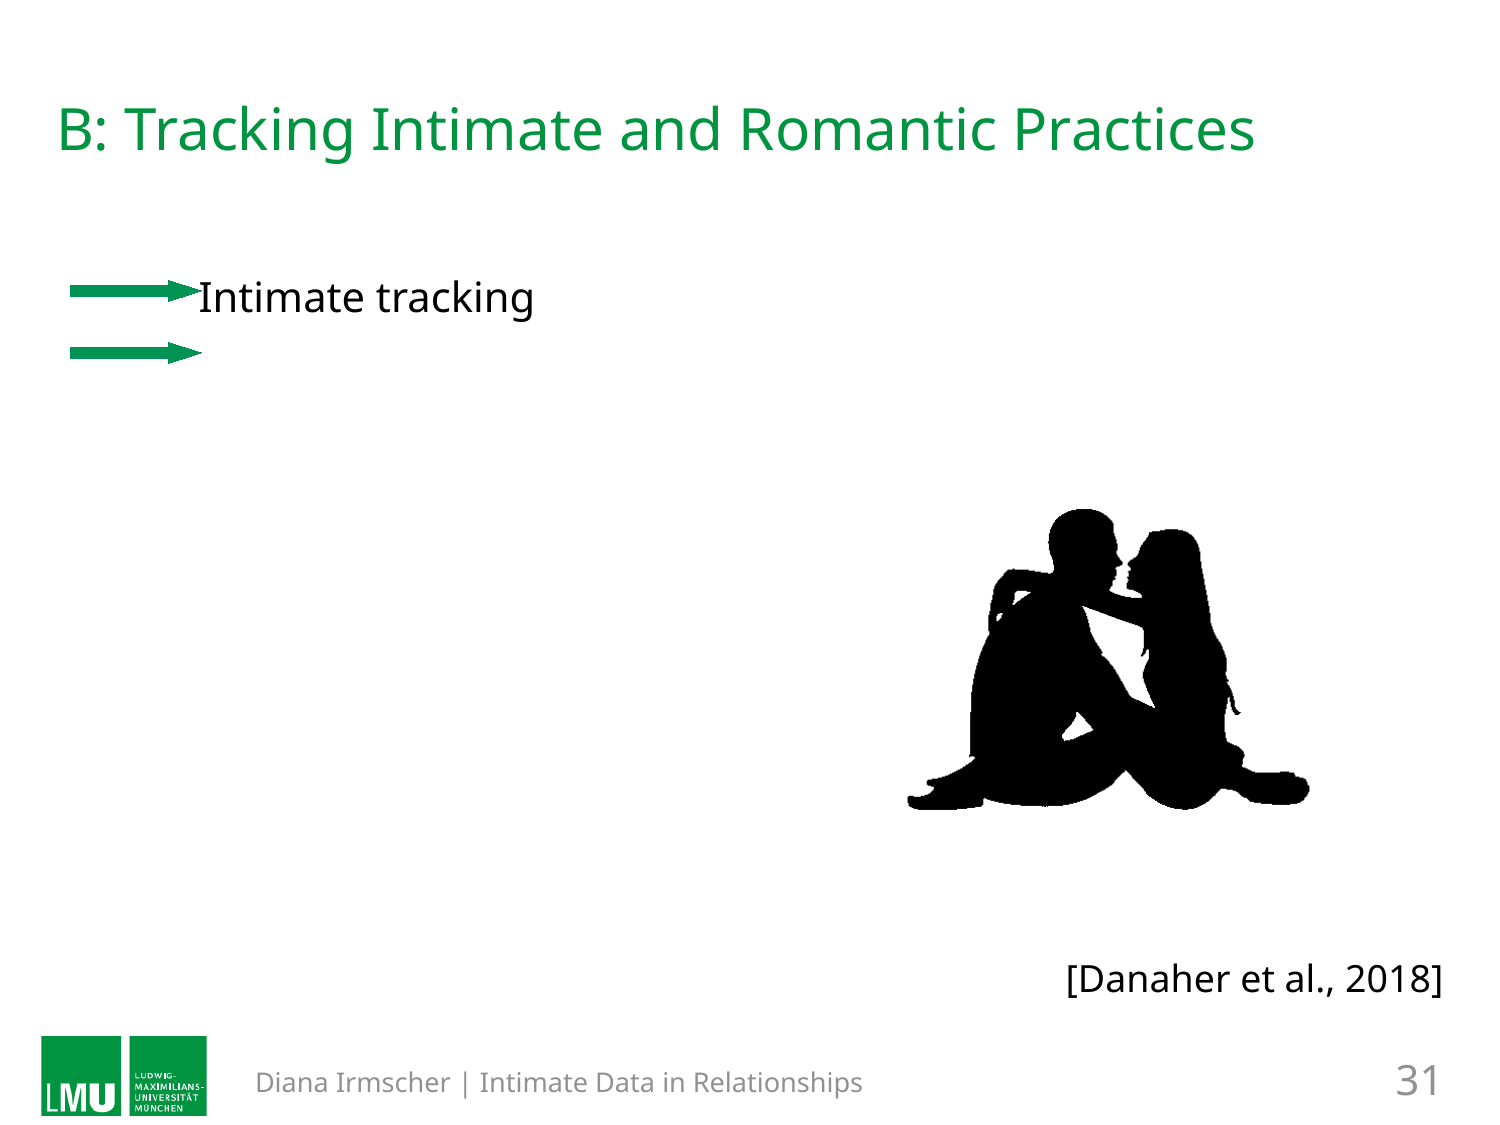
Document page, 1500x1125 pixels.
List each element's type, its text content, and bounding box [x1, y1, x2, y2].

text_box [70, 342, 202, 364]
title B: Tracking Intimate and Romantic Practices [41, 37, 1459, 217]
picture [850, 401, 1367, 918]
list [Danaher et al., 2018] [41, 947, 1459, 1007]
footer Diana Irmscher | Intimate Data in Relationships [240, 1046, 963, 1117]
slide_number <number> [1014, 1046, 1459, 1117]
list Intimate tracking [41, 262, 1459, 947]
text_box [70, 280, 202, 302]
